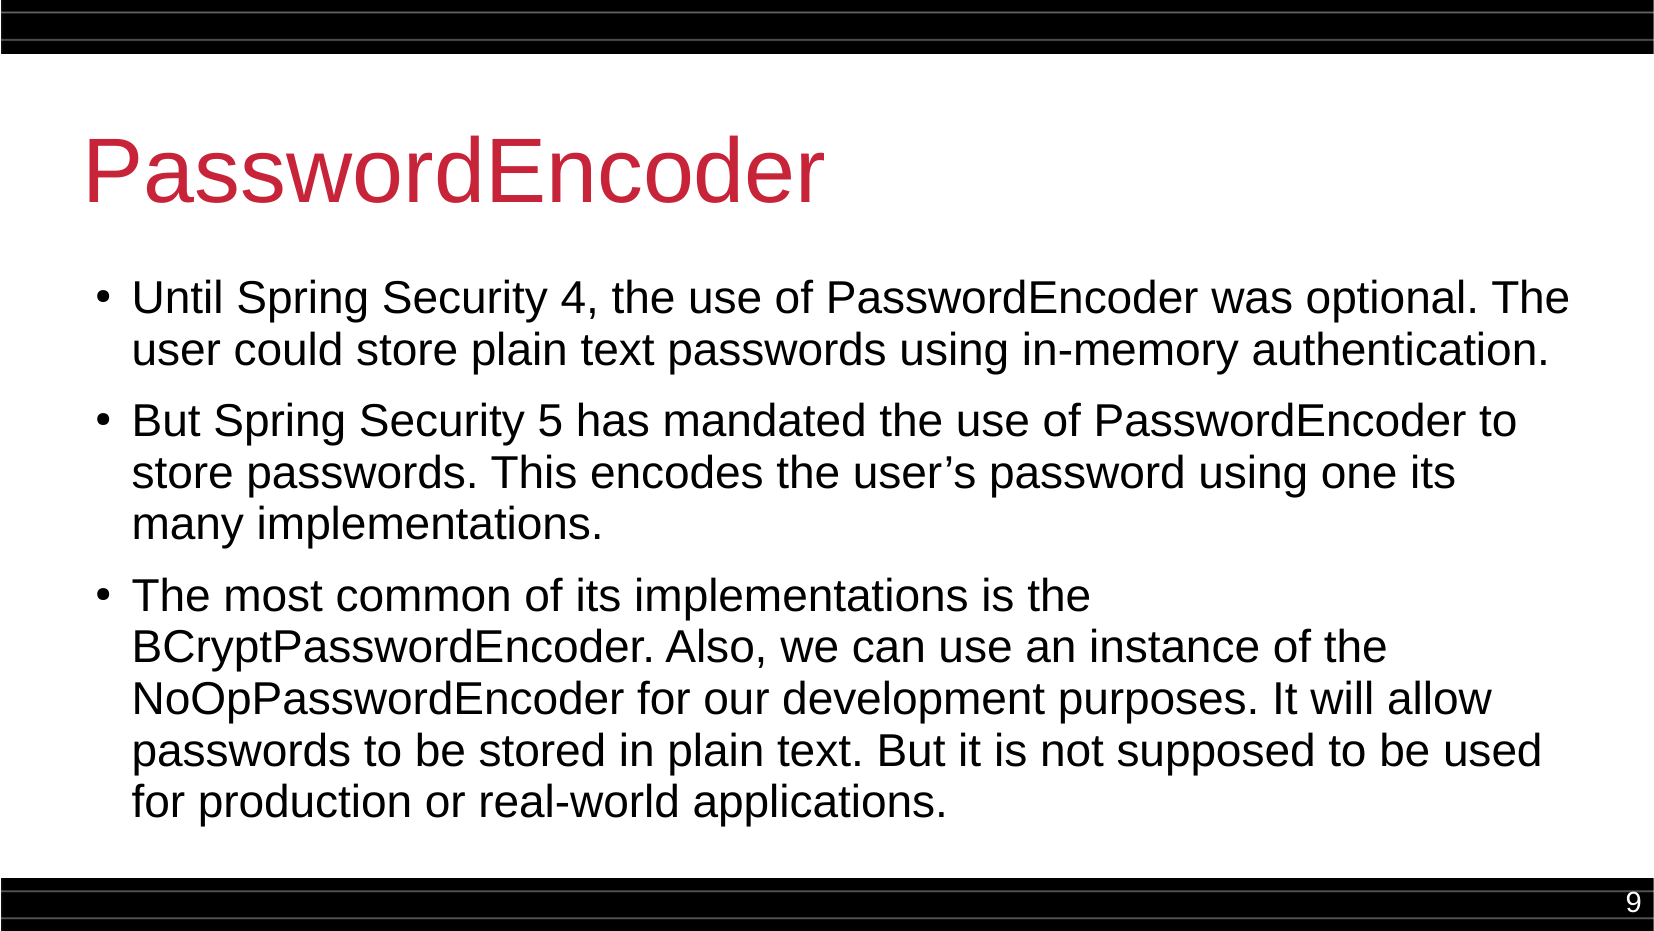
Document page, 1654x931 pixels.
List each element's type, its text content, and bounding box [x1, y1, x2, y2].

picture [1, 0, 1654, 54]
list Until Spring Security 4, the use of PasswordEncoder was optional. The user could store plain text passwords using in-memory authentication. But Spring Security 5 has mandated the use of PasswordEncoder to store passwords. This encodes the user’s password using one its many implementations. The most common of its implementations is the BCryptPasswordEncoder. Also, we can use an instance of the NoOpPasswordEncoder for our development purposes. It will allow passwords to be stored in plain text. But it is not supposed to be used for production or real-world applications. [82, 271, 1571, 851]
title PasswordEncoder [82, 92, 1571, 249]
picture [1, 878, 1654, 931]
